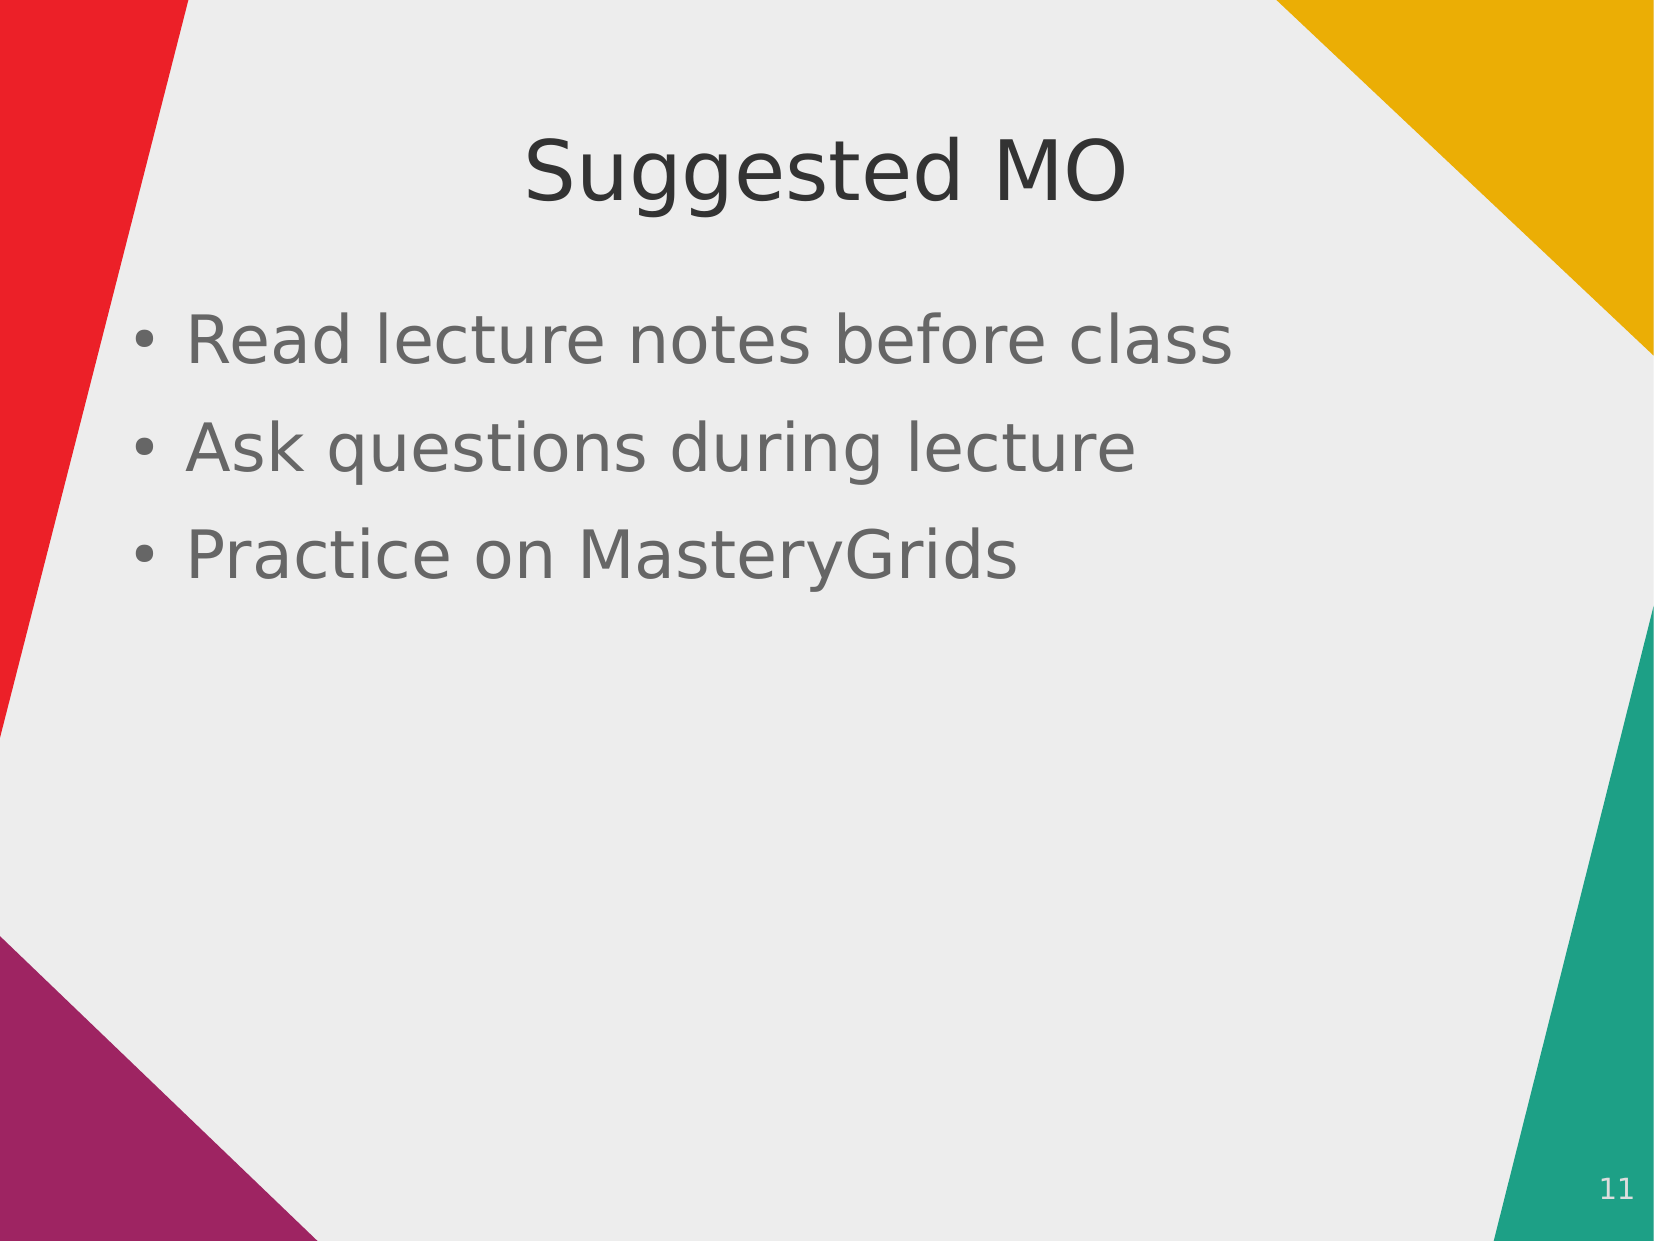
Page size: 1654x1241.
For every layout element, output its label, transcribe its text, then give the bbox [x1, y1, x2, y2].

list Read lecture notes before class Ask questions during lecture Practice on MasteryGrids [114, 302, 1539, 1033]
title Suggested MO [114, 73, 1539, 271]
